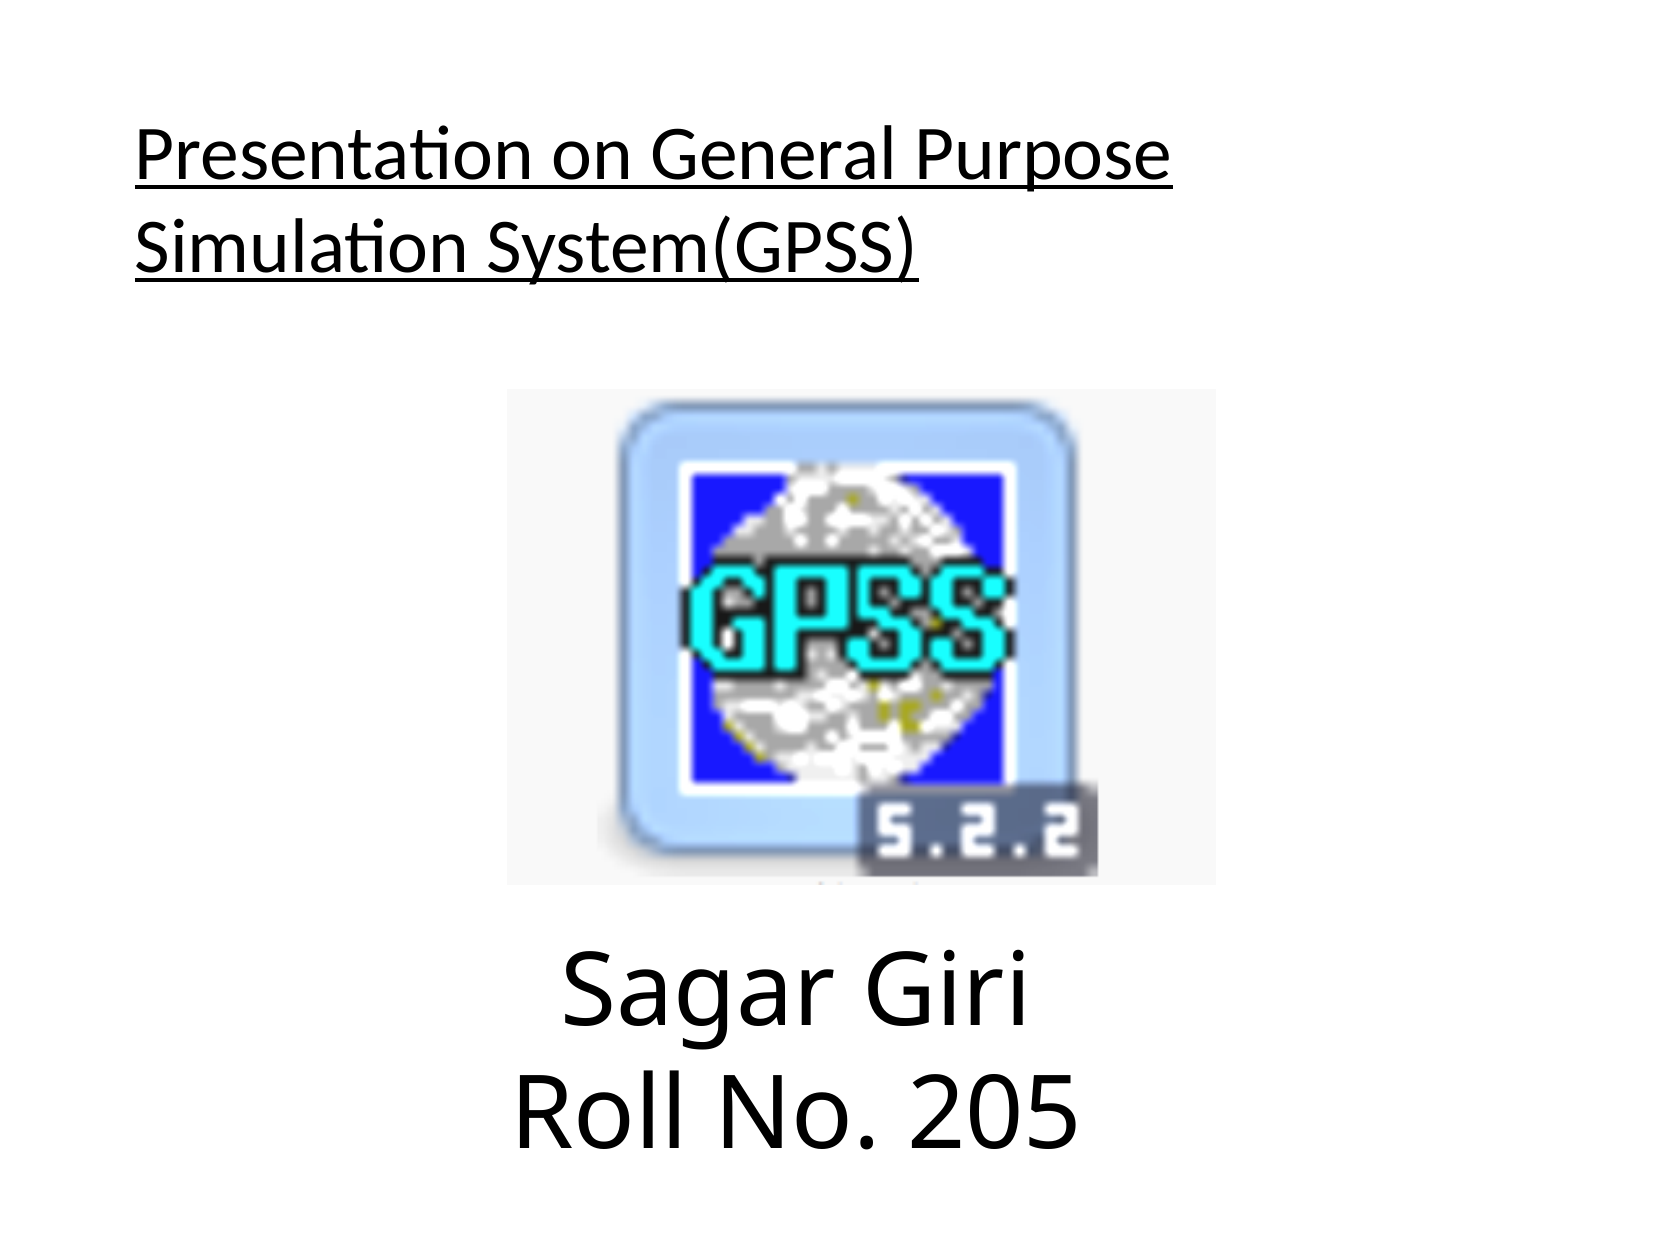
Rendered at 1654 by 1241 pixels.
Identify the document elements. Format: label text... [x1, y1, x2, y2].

title Presentation on General Purpose Simulation System(GPSS) [118, 93, 1506, 299]
picture [507, 389, 1216, 886]
subtitle Sagar Giri Roll No. 205 [339, 847, 1253, 1241]
